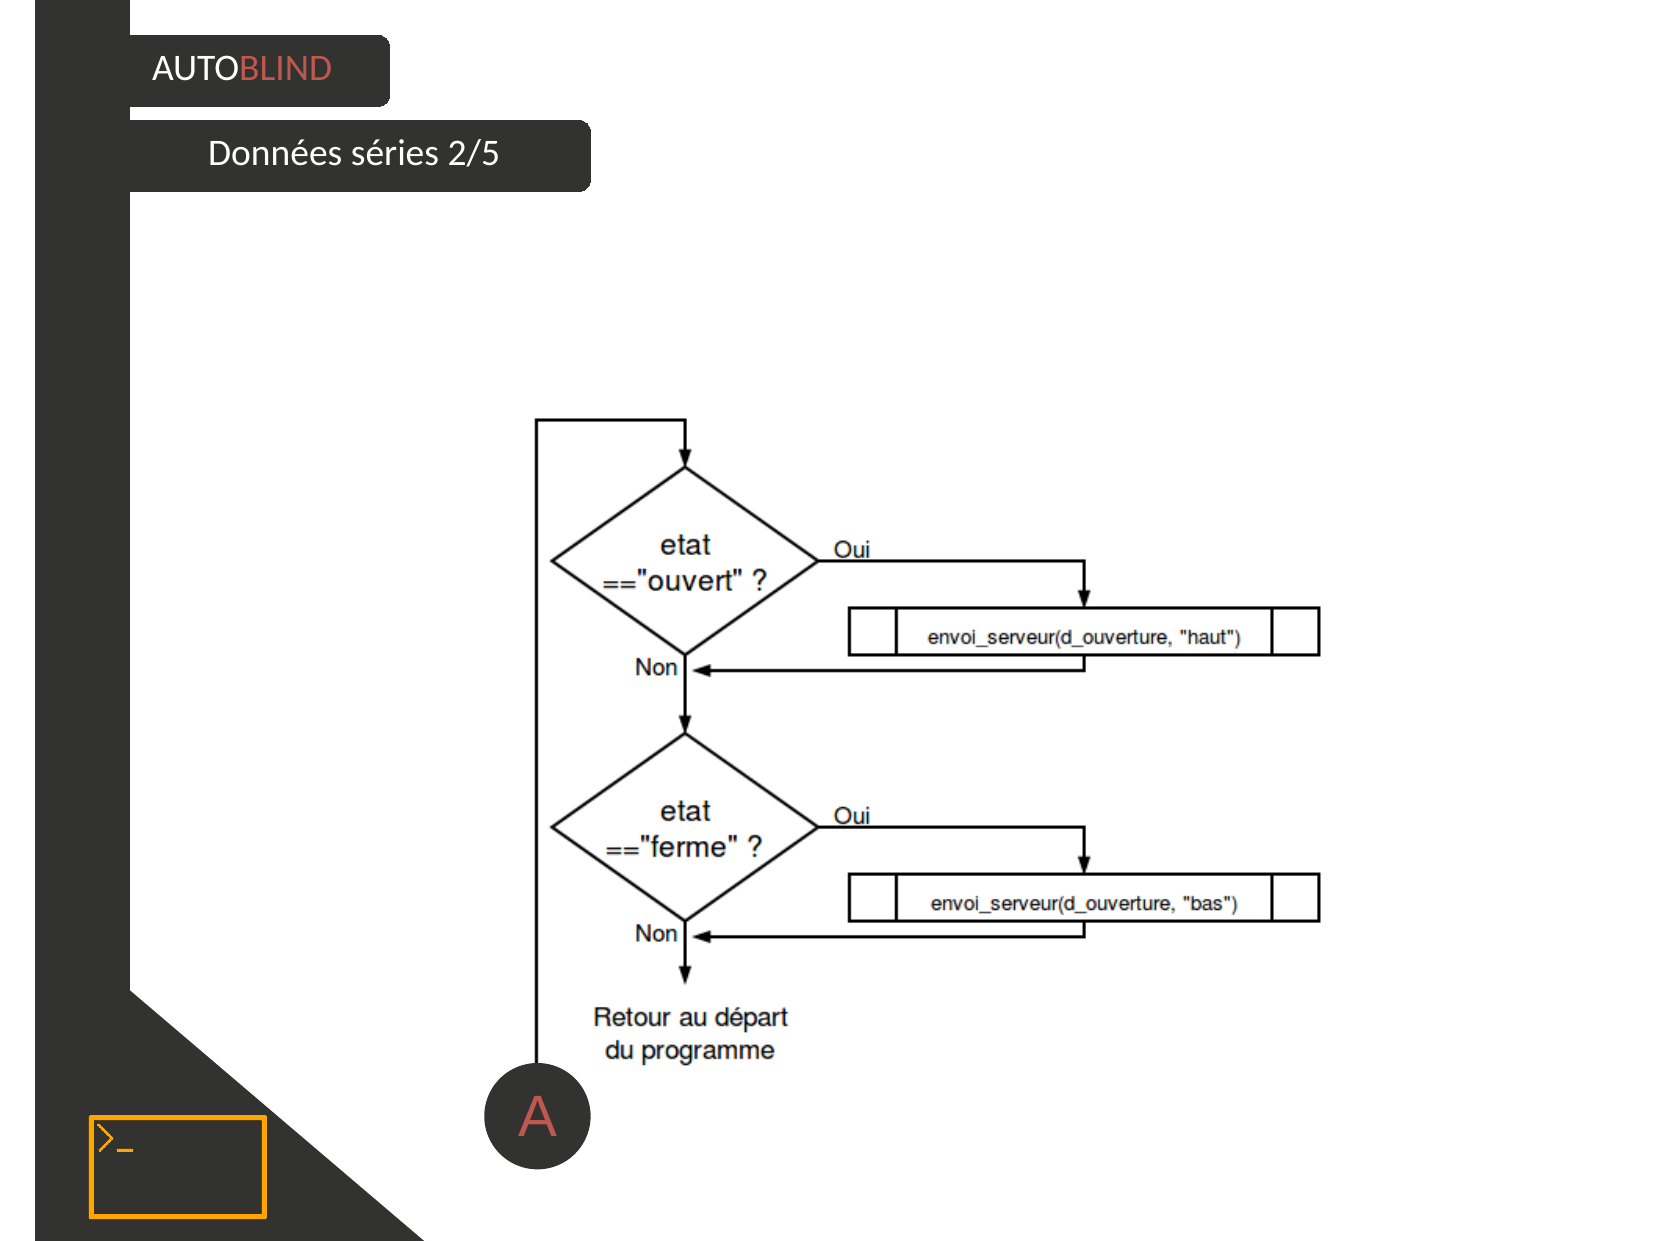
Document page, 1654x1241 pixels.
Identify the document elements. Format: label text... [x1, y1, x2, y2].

text_box [35, 0, 425, 1241]
text_box Données séries 2/5 [118, 120, 591, 192]
picture [507, 389, 1327, 1078]
text_box A [484, 1062, 591, 1170]
picture [82, 1110, 272, 1223]
text_box AUTOBLIND [130, 35, 390, 107]
